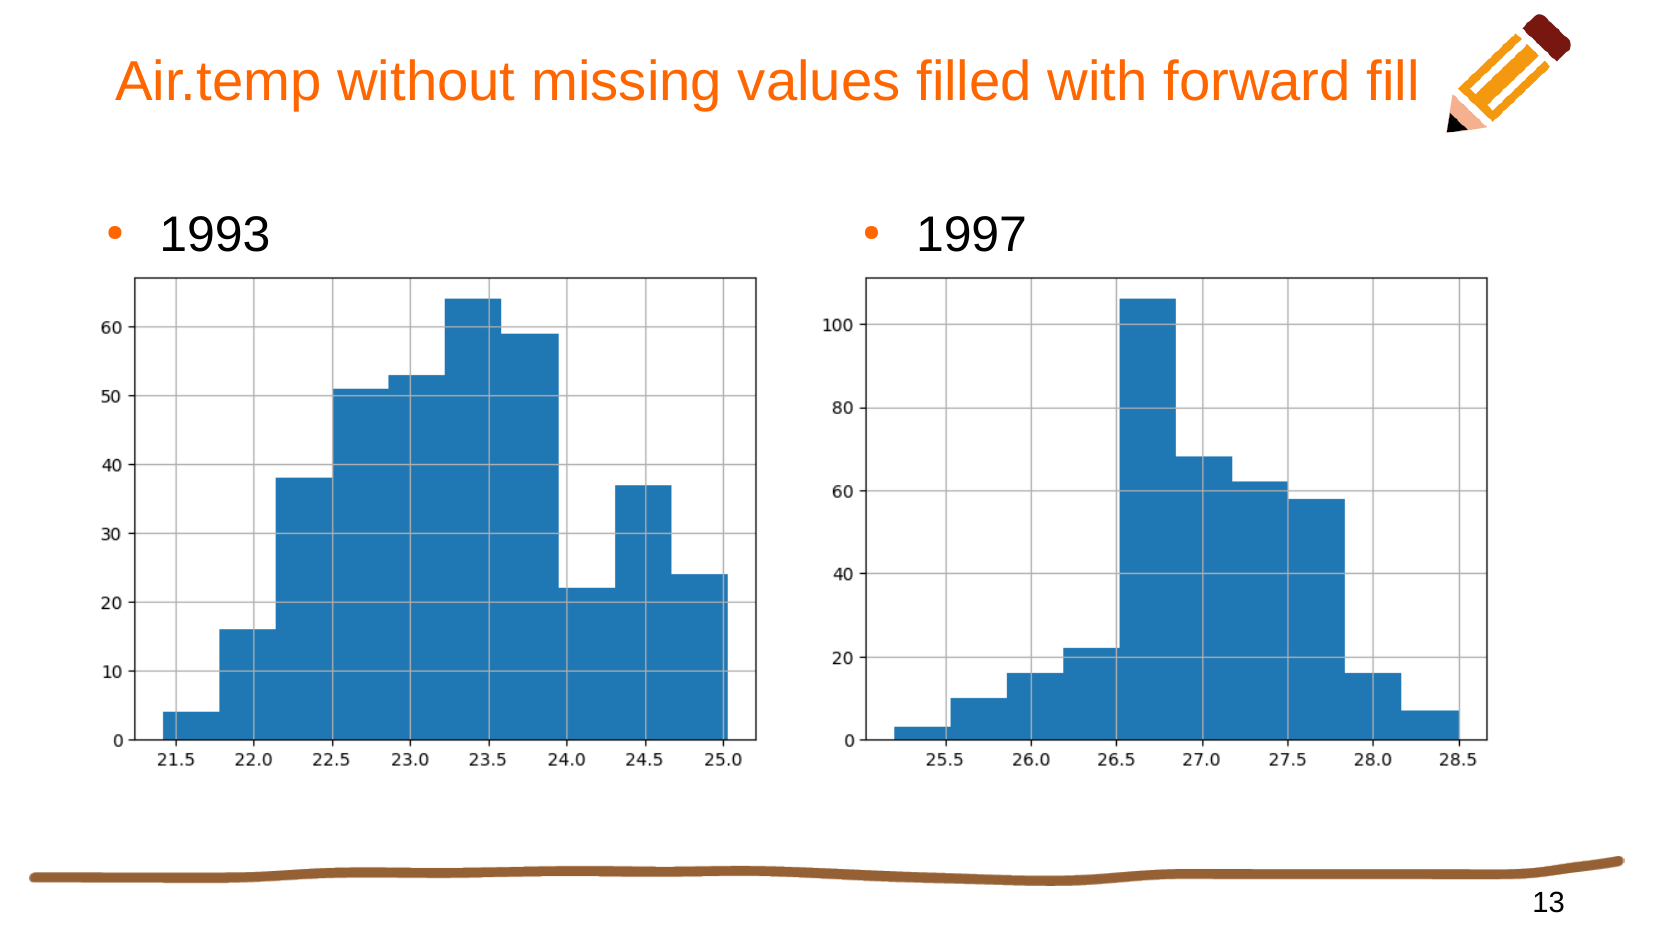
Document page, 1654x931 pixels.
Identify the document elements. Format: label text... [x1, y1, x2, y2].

list 1997 [845, 206, 1566, 266]
picture [29, 856, 1625, 886]
list 1993 [88, 206, 809, 266]
picture [1446, 14, 1571, 133]
picture [88, 265, 768, 782]
title Air.temp without missing values filled with forward fill [88, 29, 1447, 133]
picture [808, 265, 1499, 782]
